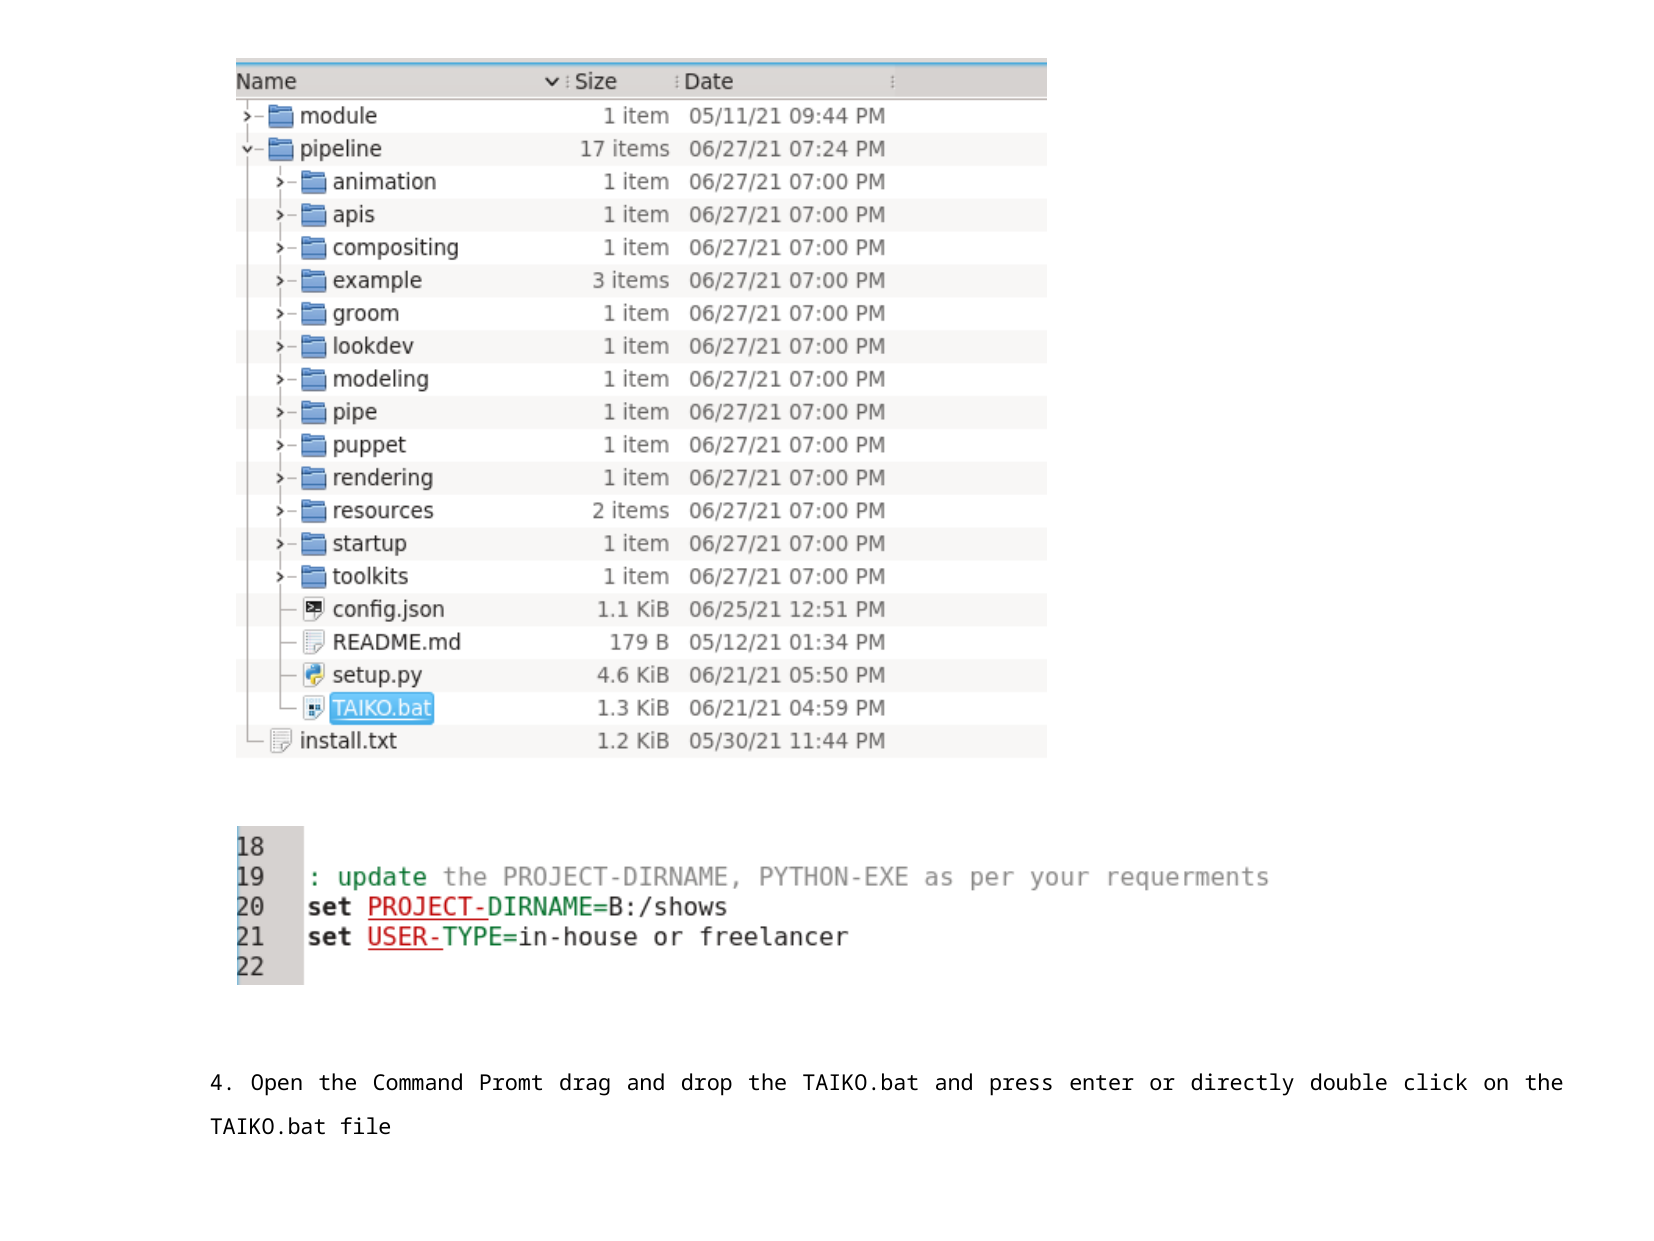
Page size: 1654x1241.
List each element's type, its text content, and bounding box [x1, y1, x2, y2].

picture [237, 826, 1388, 985]
text_box 4. Open the Command Promt drag and drop the TAIKO.bat and press enter or directly double click on the TAIKO.bat file [120, 1045, 1621, 1241]
picture [236, 58, 1047, 791]
